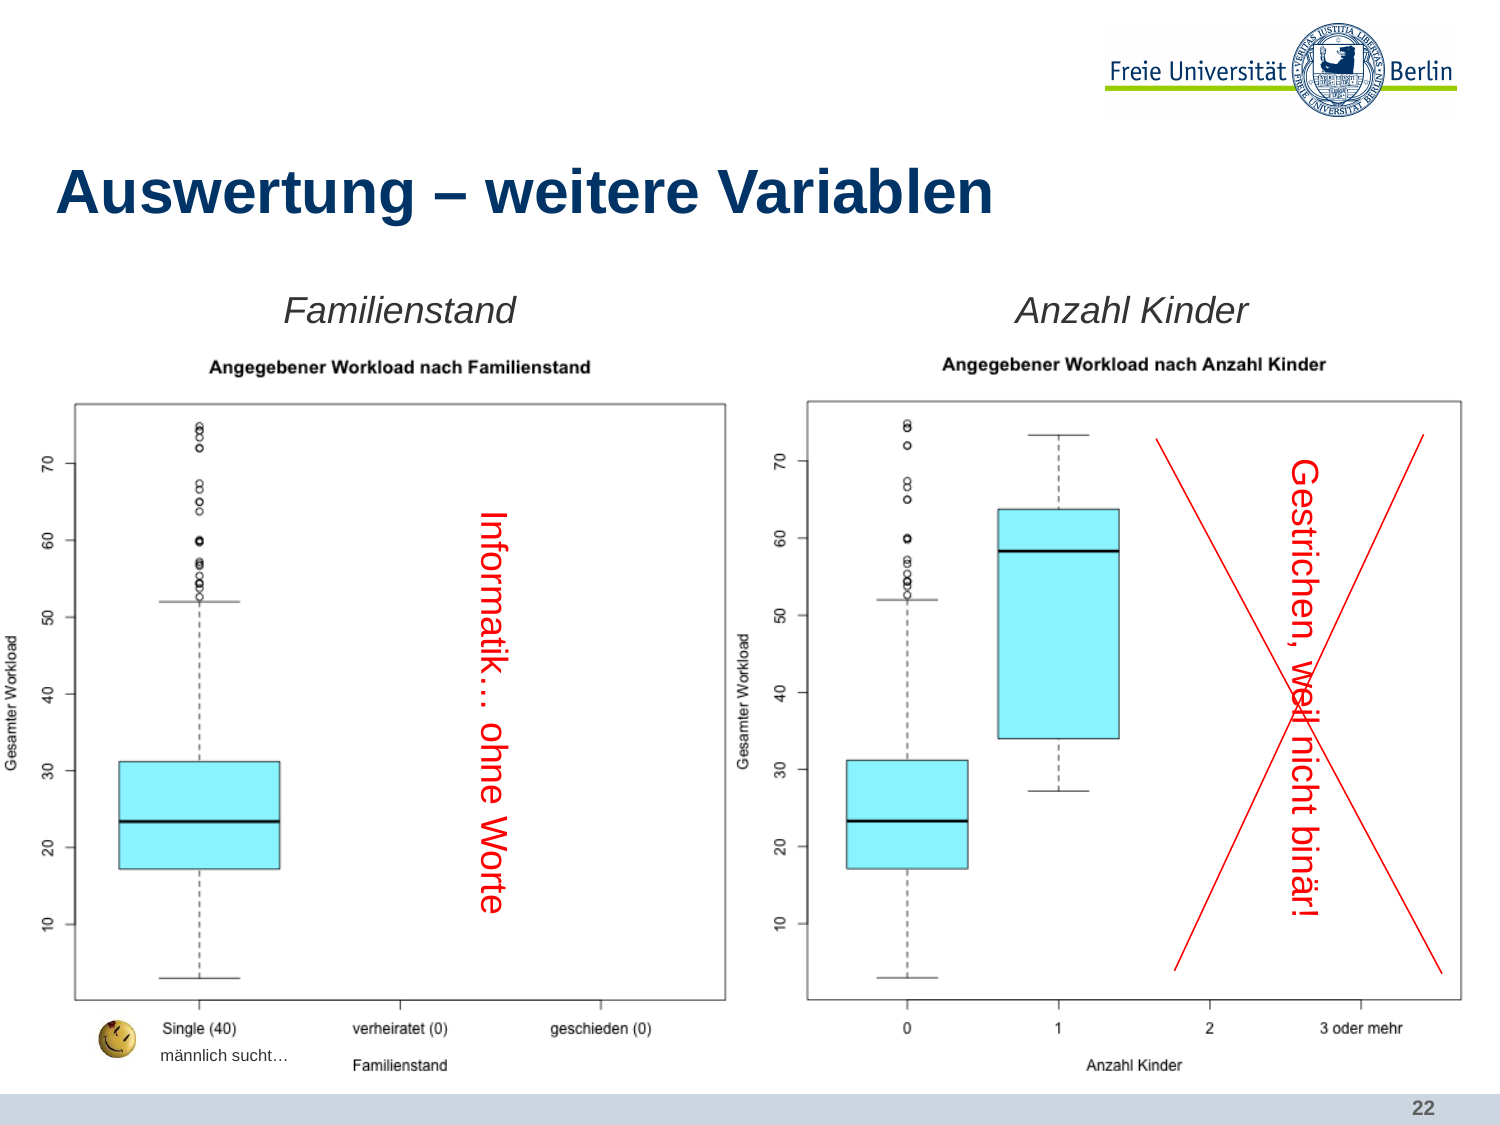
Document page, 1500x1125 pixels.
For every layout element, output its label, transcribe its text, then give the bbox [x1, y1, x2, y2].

text_box Familienstand [73, 278, 726, 339]
picture [0, 326, 1500, 1094]
picture [1105, 23, 1457, 117]
text_box Gestrichen, weil nicht binär! [1277, 444, 1338, 971]
text_box männlich sucht… [145, 1037, 341, 1072]
text_box Informatik… ohne Worte [466, 495, 527, 936]
text_box Anzahl Kinder [807, 278, 1457, 339]
title Auswertung – weitere Variablen [41, 155, 1459, 226]
